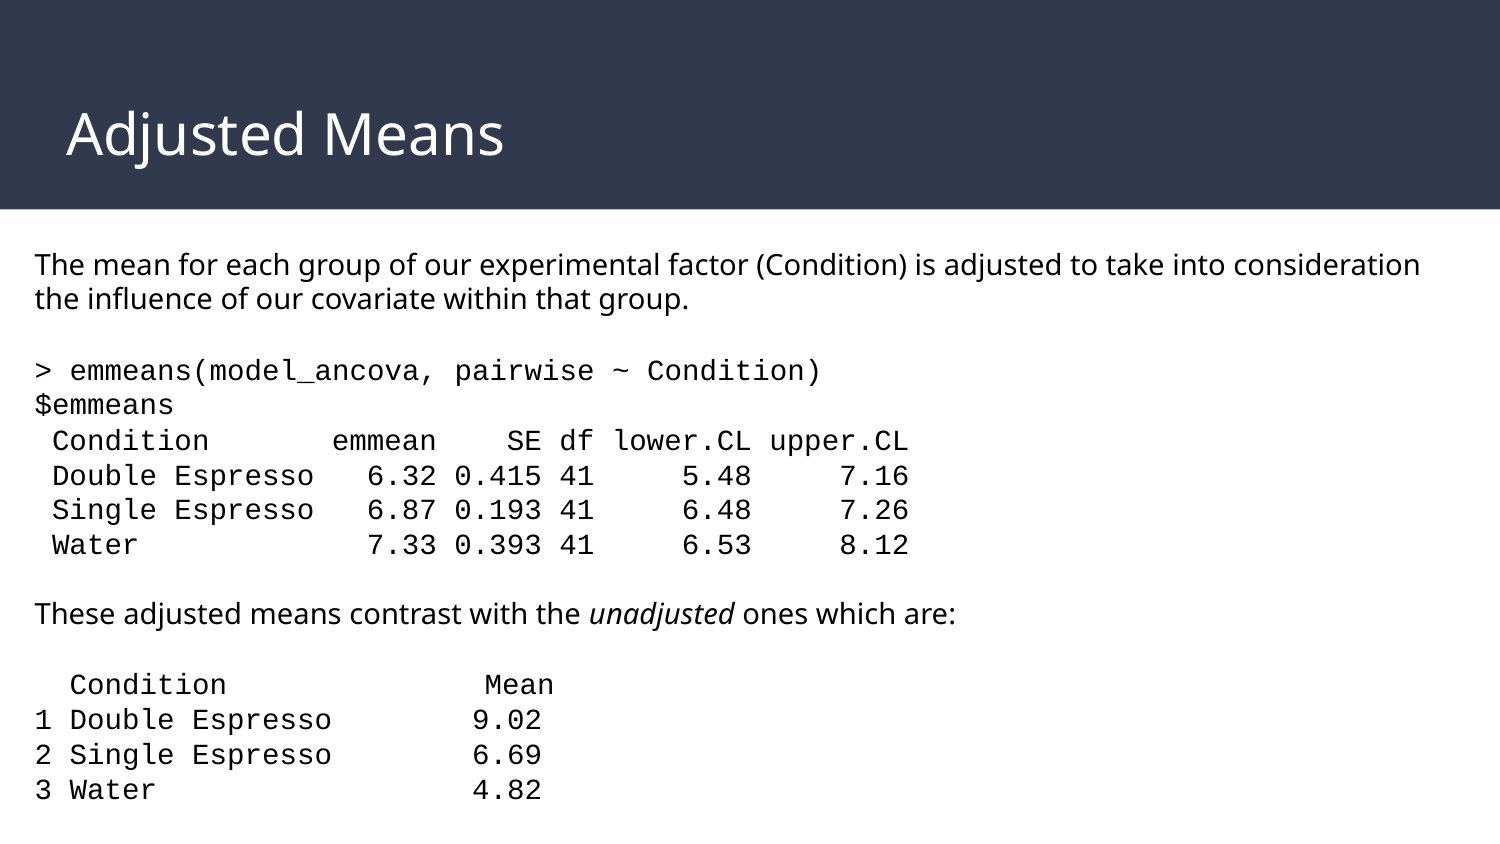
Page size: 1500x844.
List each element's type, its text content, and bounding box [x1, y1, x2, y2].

title Adjusted Means [51, 82, 1449, 185]
text_box The mean for each group of our experimental factor (Condition) is adjusted to take into consideration the influence of our covariate within that group. > emmeans(model_ancova, pairwise ~ Condition) $emmeans Condition emmean SE df lower.CL upper.CL Double Espresso 6.32 0.415 41 5.48 7.16 Single Espresso 6.87 0.193 41 6.48 7.26 Water 7.33 0.393 41 6.53 8.12 These adjusted means contrast with the unadjusted ones which are: Condition Mean 1 Double Espresso 9.02 2 Single Espresso 6.69 3 Water 4.82 [19, 230, 1478, 820]
